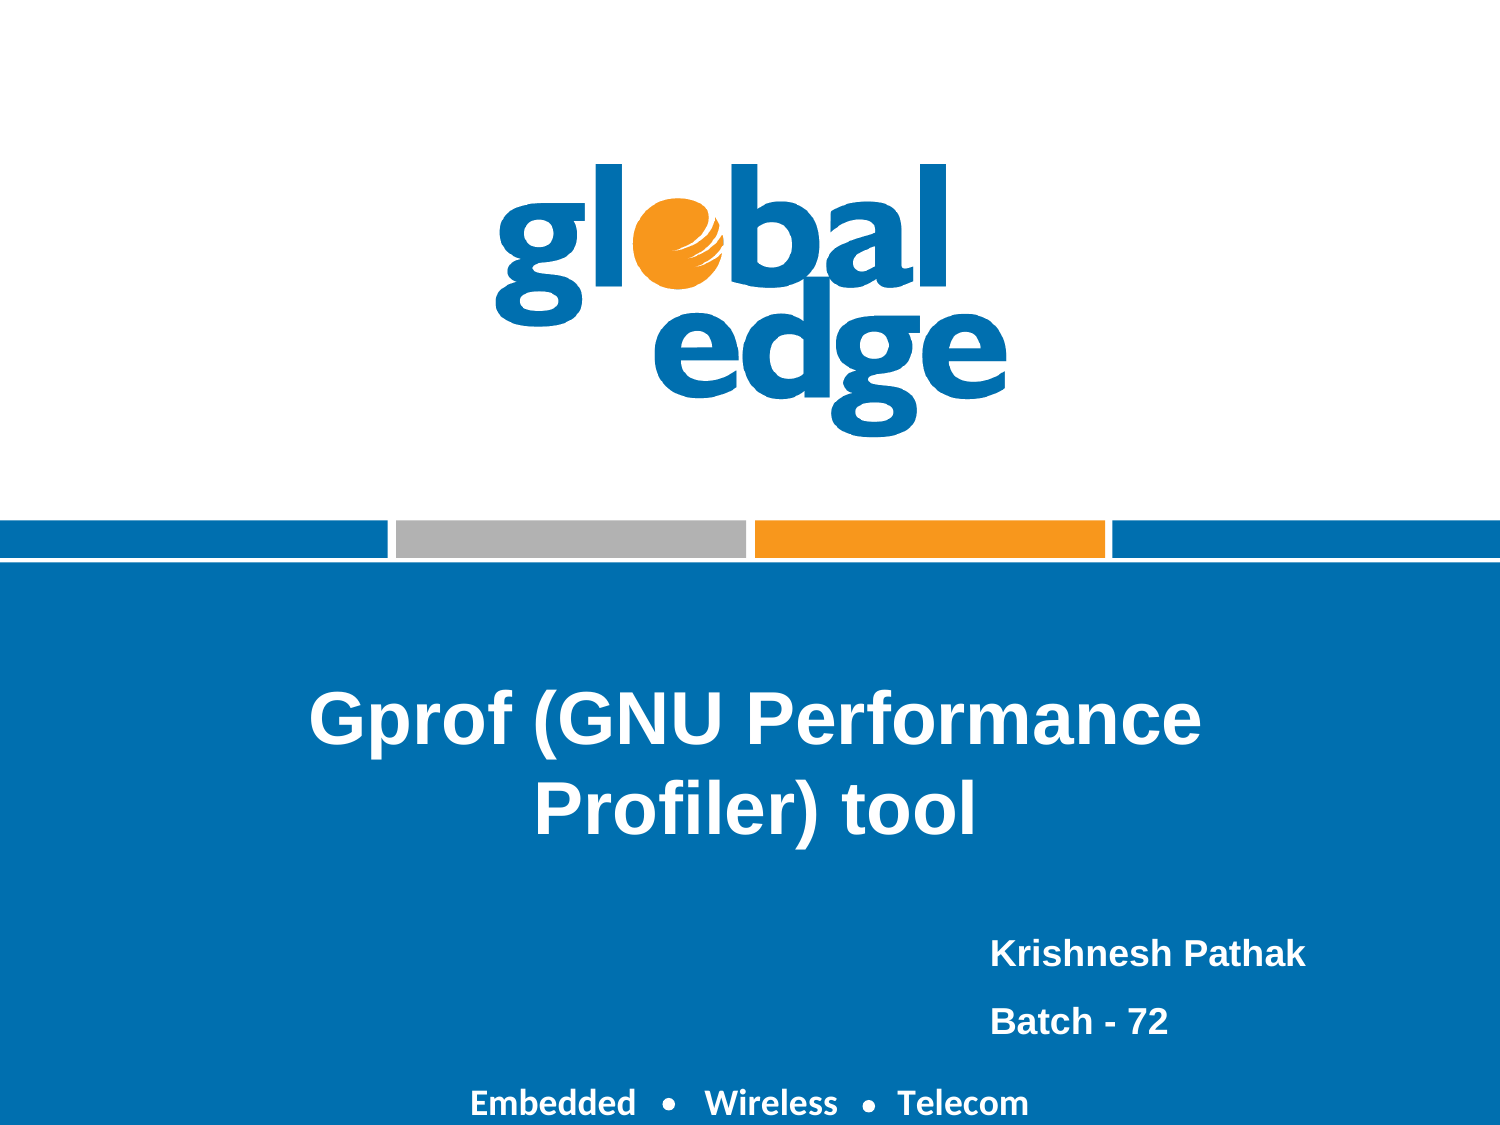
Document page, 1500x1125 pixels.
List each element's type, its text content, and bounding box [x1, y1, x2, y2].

text_box Krishnesh Pathak Batch - 72 [975, 921, 1500, 1051]
text_box Gprof (GNU Performance Profiler) tool [262, 662, 1251, 858]
picture [442, 115, 1055, 486]
